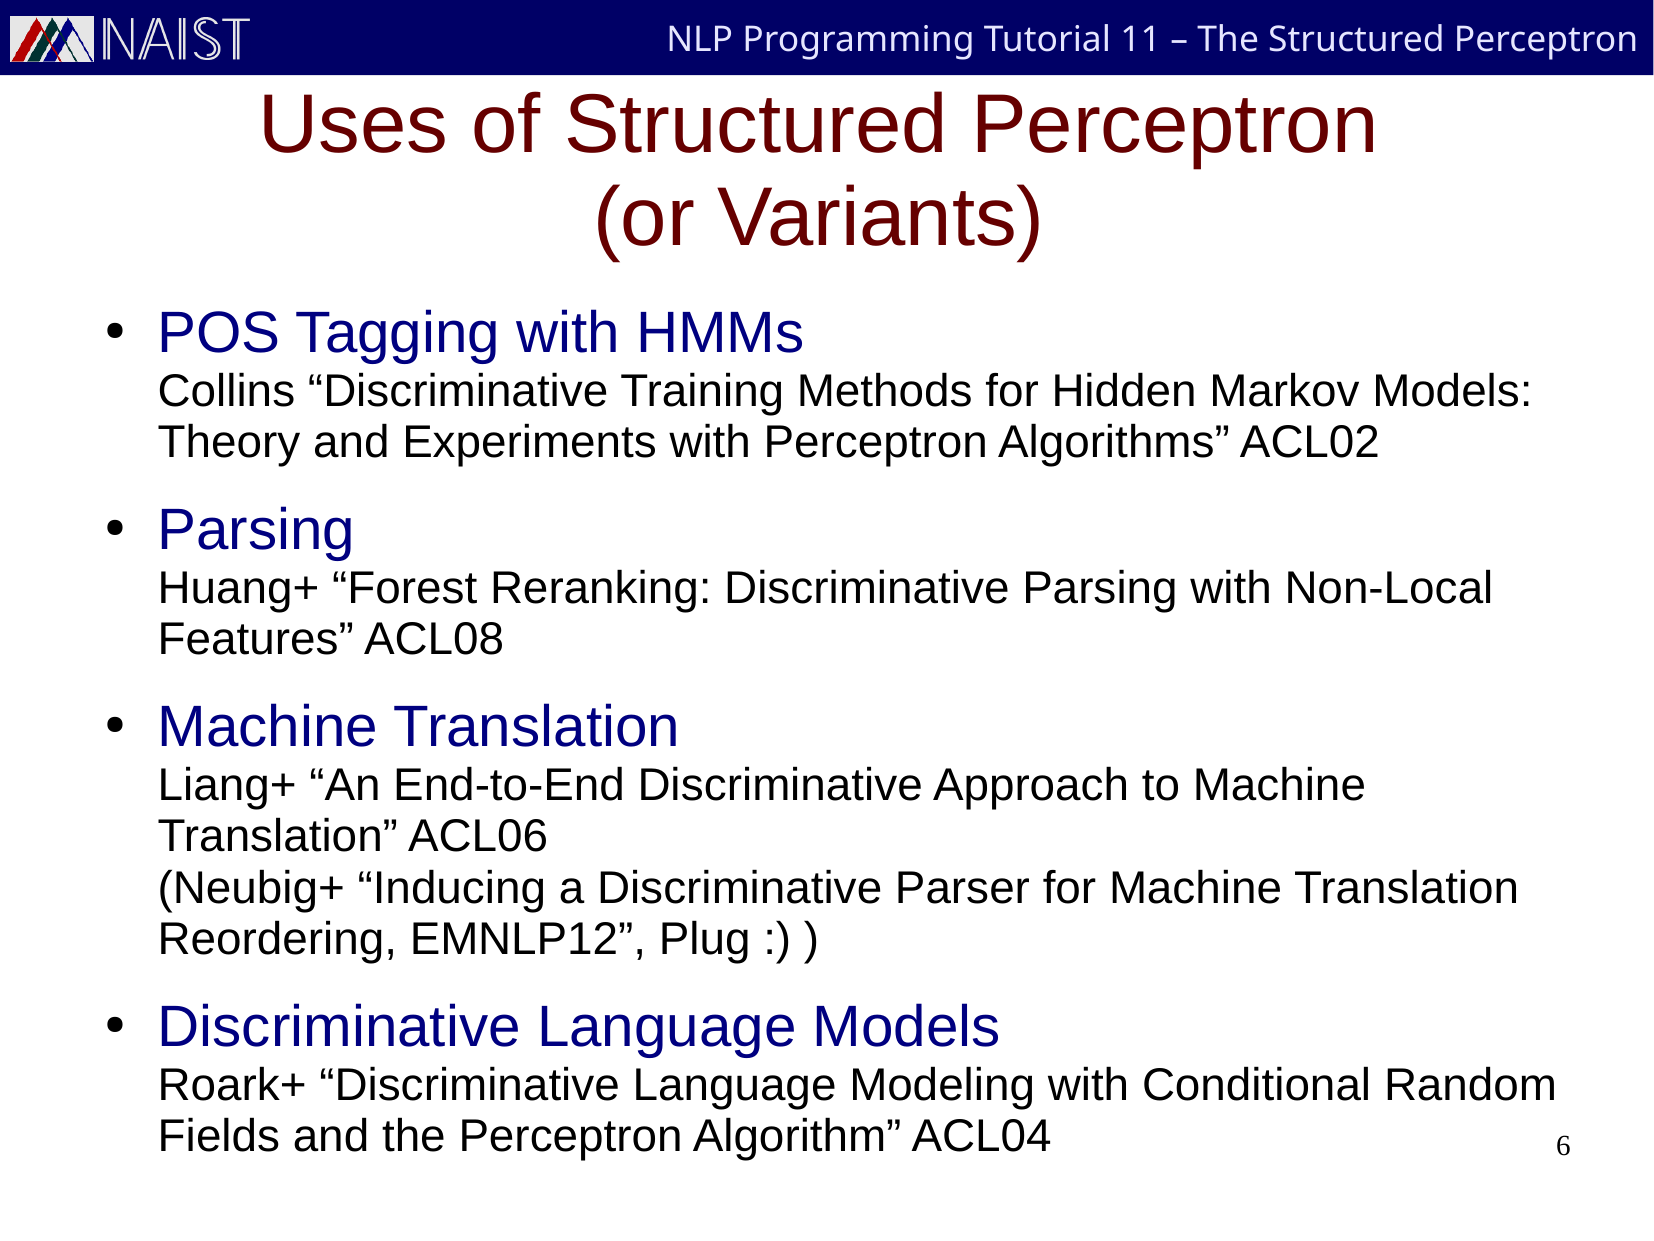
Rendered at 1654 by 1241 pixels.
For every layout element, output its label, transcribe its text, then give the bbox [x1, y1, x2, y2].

picture [102, 17, 251, 60]
title Uses of Structured Perceptron (or Variants) [75, 75, 1564, 267]
picture [10, 16, 94, 62]
list POS Tagging with HMMs Collins “Discriminative Training Methods for Hidden Markov Models: Theory and Experiments with Perceptron Algorithms” ACL02 Parsing Huang+ “Forest Reranking: Discriminative Parsing with Non-Local Features” ACL08 Machine Translation Liang+ “An End-to-End Discriminative Approach to Machine Translation” ACL06 (Neubig+ “Inducing a Discriminative Parser for Machine Translation Reordering, EMNLP12”, Plug :) ) Discriminative Language Models Roark+ “Discriminative Language Modeling with Conditional Random Fields and the Perceptron Algorithm” ACL04 [86, 300, 1576, 1227]
